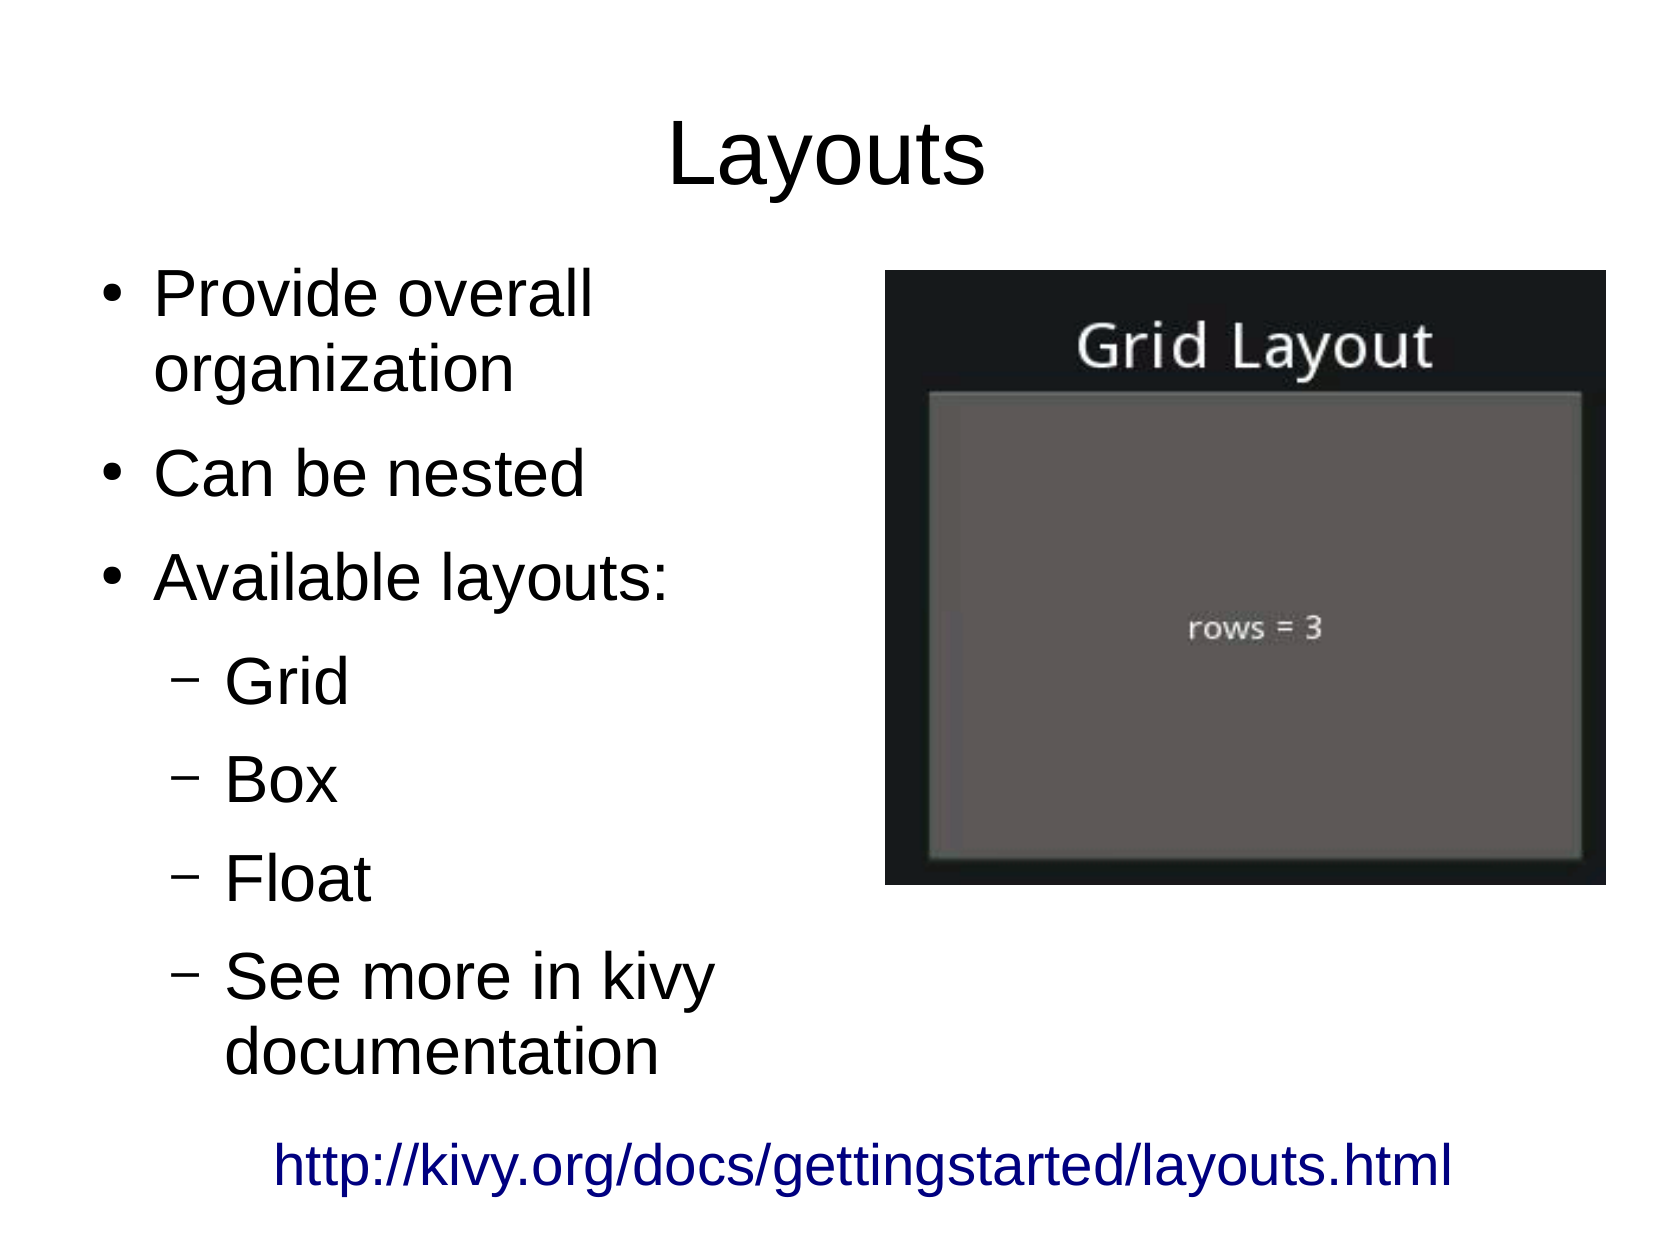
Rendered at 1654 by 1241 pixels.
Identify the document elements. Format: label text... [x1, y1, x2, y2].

list Provide overall organization Can be nested Available layouts: Grid Box Float See more in kivy documentation [82, 256, 811, 1186]
picture [885, 270, 1606, 886]
title Layouts [82, 49, 1571, 257]
text_box http://kivy.org/docs/gettingstarted/layouts.html [258, 1125, 1471, 1205]
